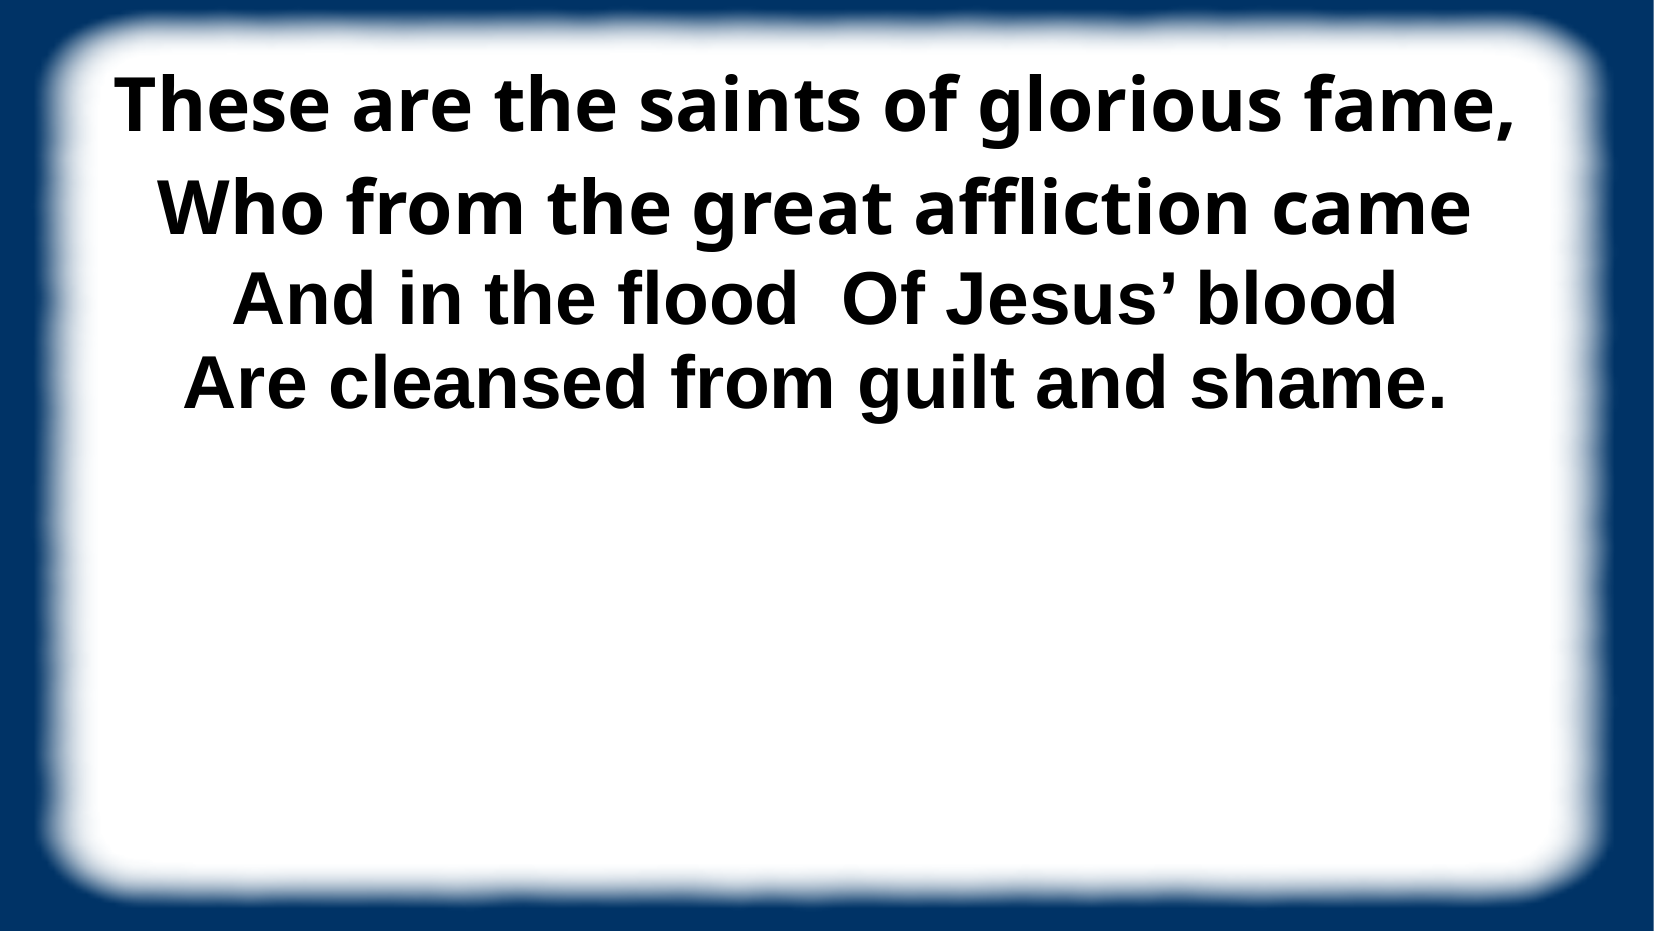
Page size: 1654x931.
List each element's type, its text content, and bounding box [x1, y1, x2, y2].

title These are the saints of glorious fame, Who from the great affliction came And in the flood Of Jesus’ blood Are cleansed from guilt and shame. [71, 51, 1561, 436]
picture [0, 0, 1654, 931]
